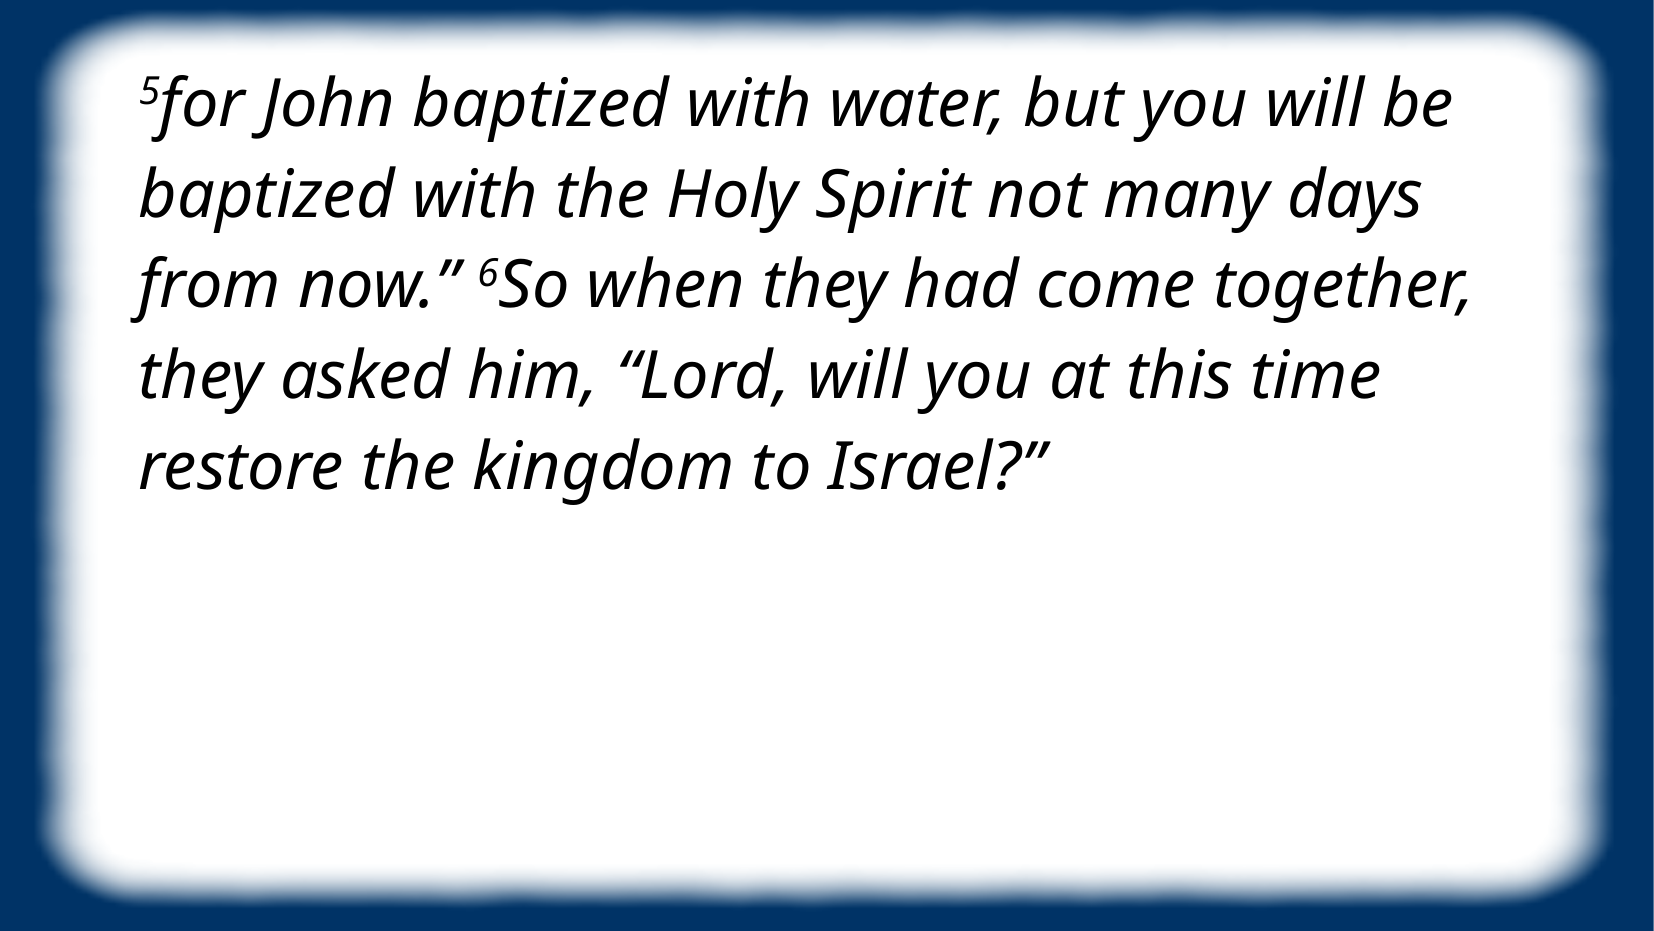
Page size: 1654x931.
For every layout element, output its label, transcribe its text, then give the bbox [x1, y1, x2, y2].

text_box 5for John baptized with water, but you will be baptized with the Holy Spirit not many days from now.” 6So when they had come together, they asked him, “Lord, will you at this time restore the kingdom to Israel?” [124, 47, 1535, 507]
picture [0, 0, 1654, 931]
